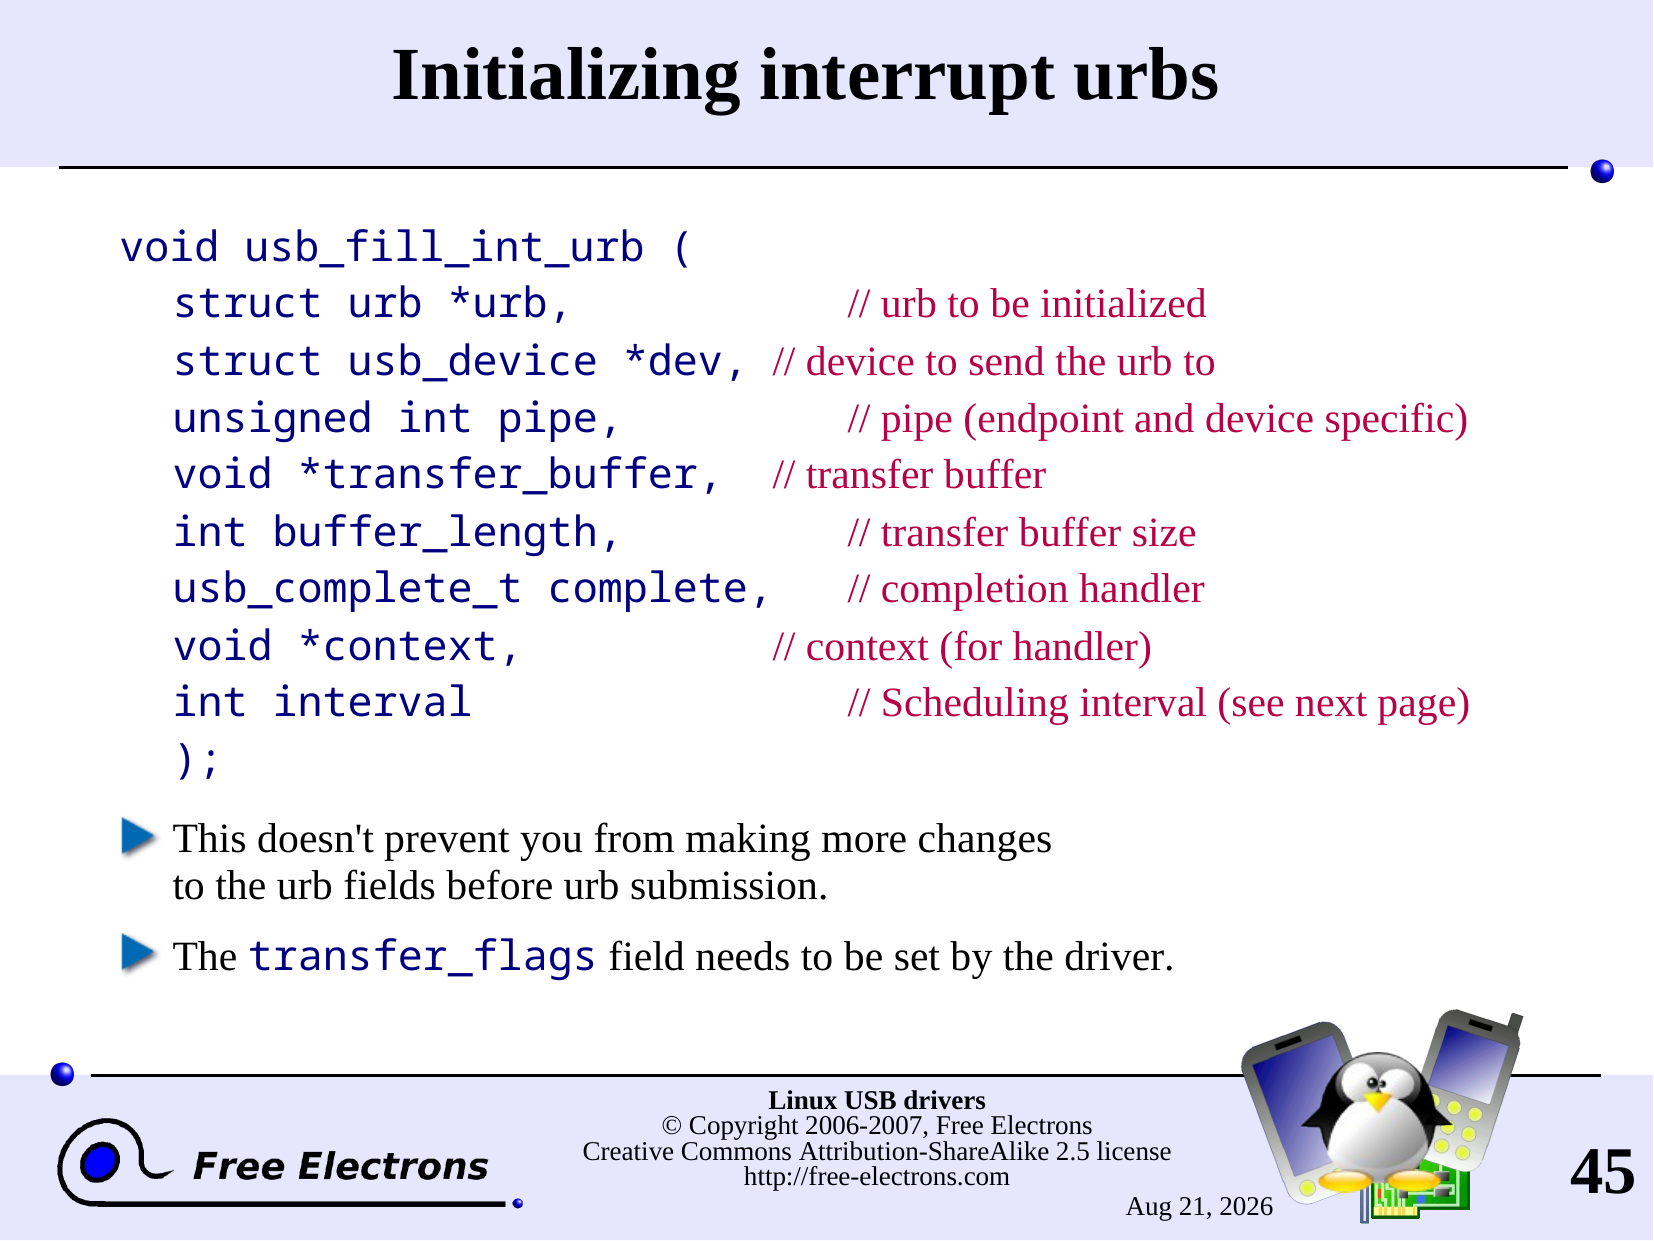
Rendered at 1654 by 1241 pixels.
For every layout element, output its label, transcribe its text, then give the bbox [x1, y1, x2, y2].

picture [50, 1107, 527, 1216]
picture [1231, 1066, 1521, 1241]
title Initializing interrupt urbs [60, 25, 1551, 124]
list void usb_fill_int_urb ( struct urb *urb, // urb to be initialized struct usb_device *dev, // device to send the urb to unsigned int pipe, // pipe (endpoint and device specific) void *transfer_buffer, // transfer buffer int buffer_length, // transfer buffer size usb_complete_t complete, // completion handler void *context, // context (for handler) int interval // Scheduling interval (see next page) ); This doesn't prevent you from making more changes to the urb fields before urb submission. The transfer_flags field needs to be set by the driver. [101, 216, 1577, 1066]
